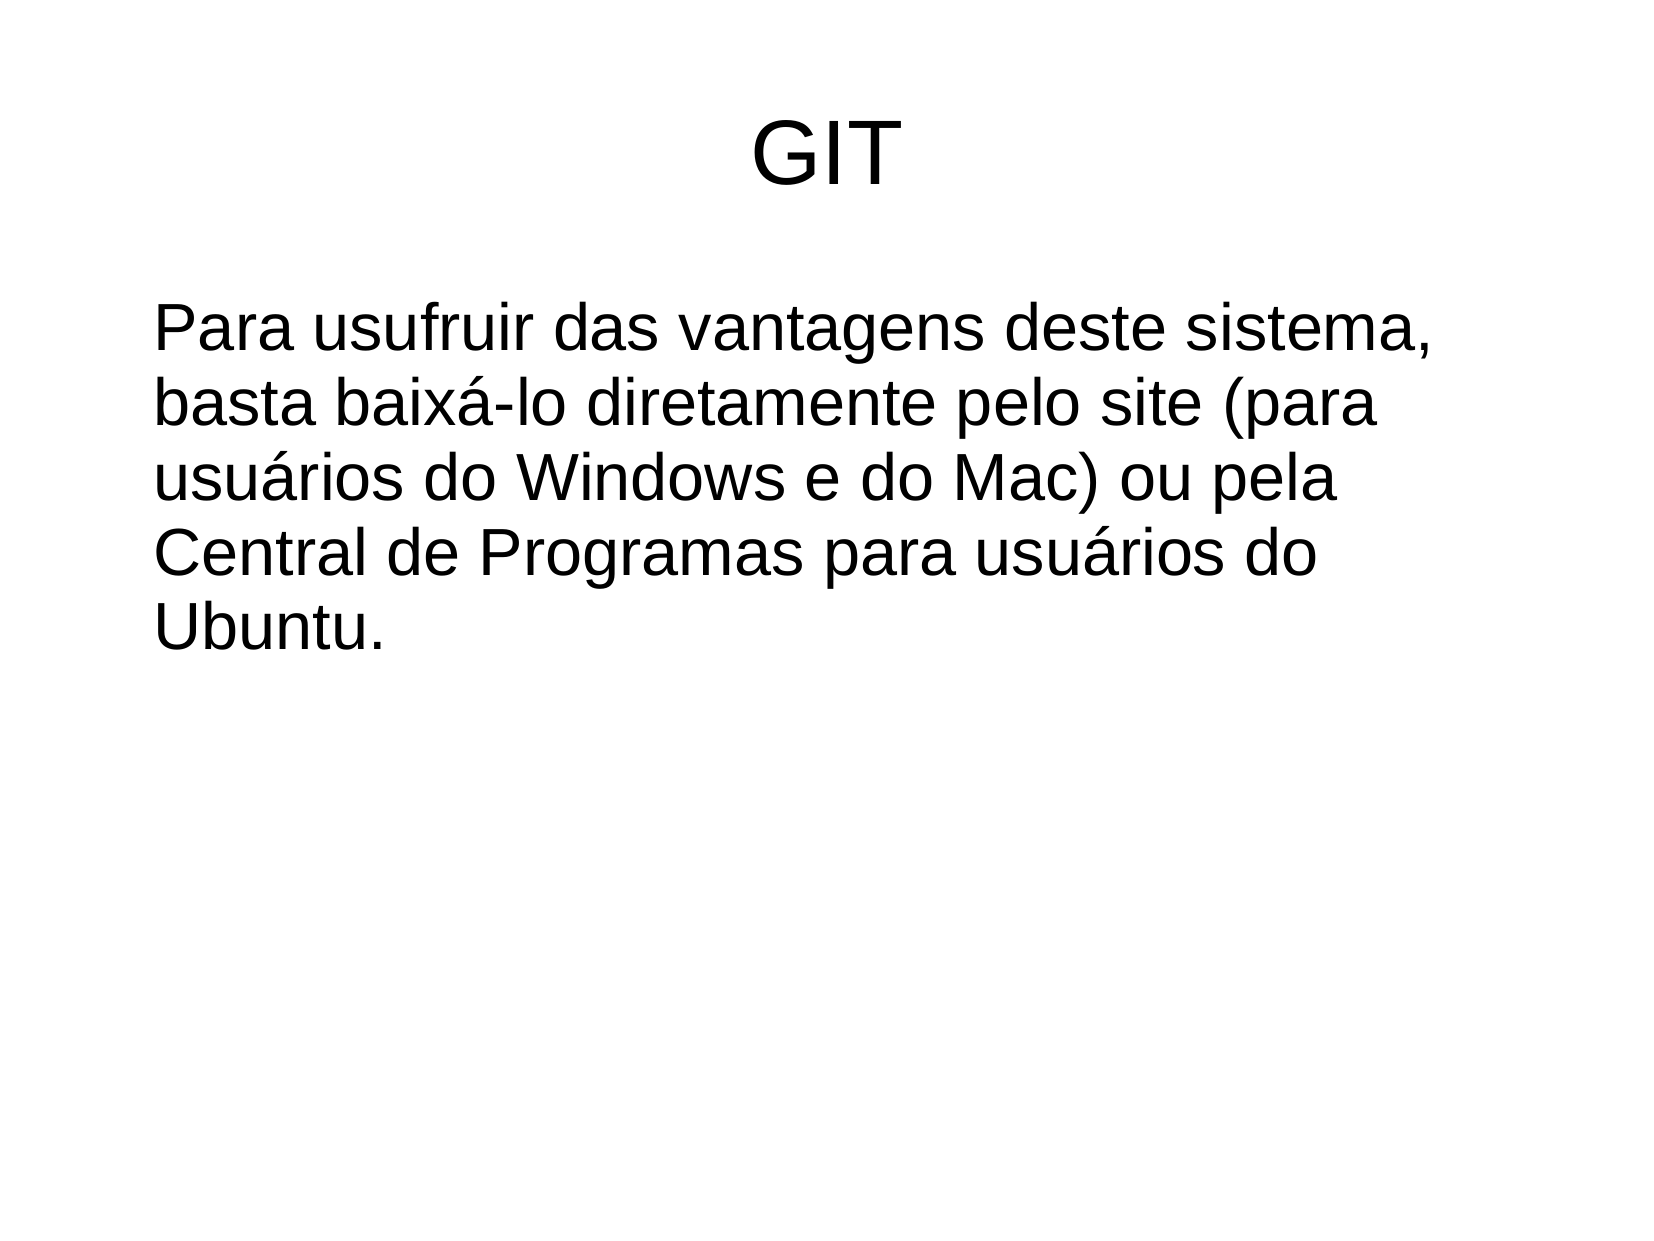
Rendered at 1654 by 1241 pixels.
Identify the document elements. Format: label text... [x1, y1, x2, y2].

list Para usufruir das vantagens deste sistema, basta baixá-lo diretamente pelo site (para usuários do Windows e do Mac) ou pela Central de Programas para usuários do Ubuntu. [82, 290, 1538, 1010]
title GIT [82, 49, 1571, 257]
